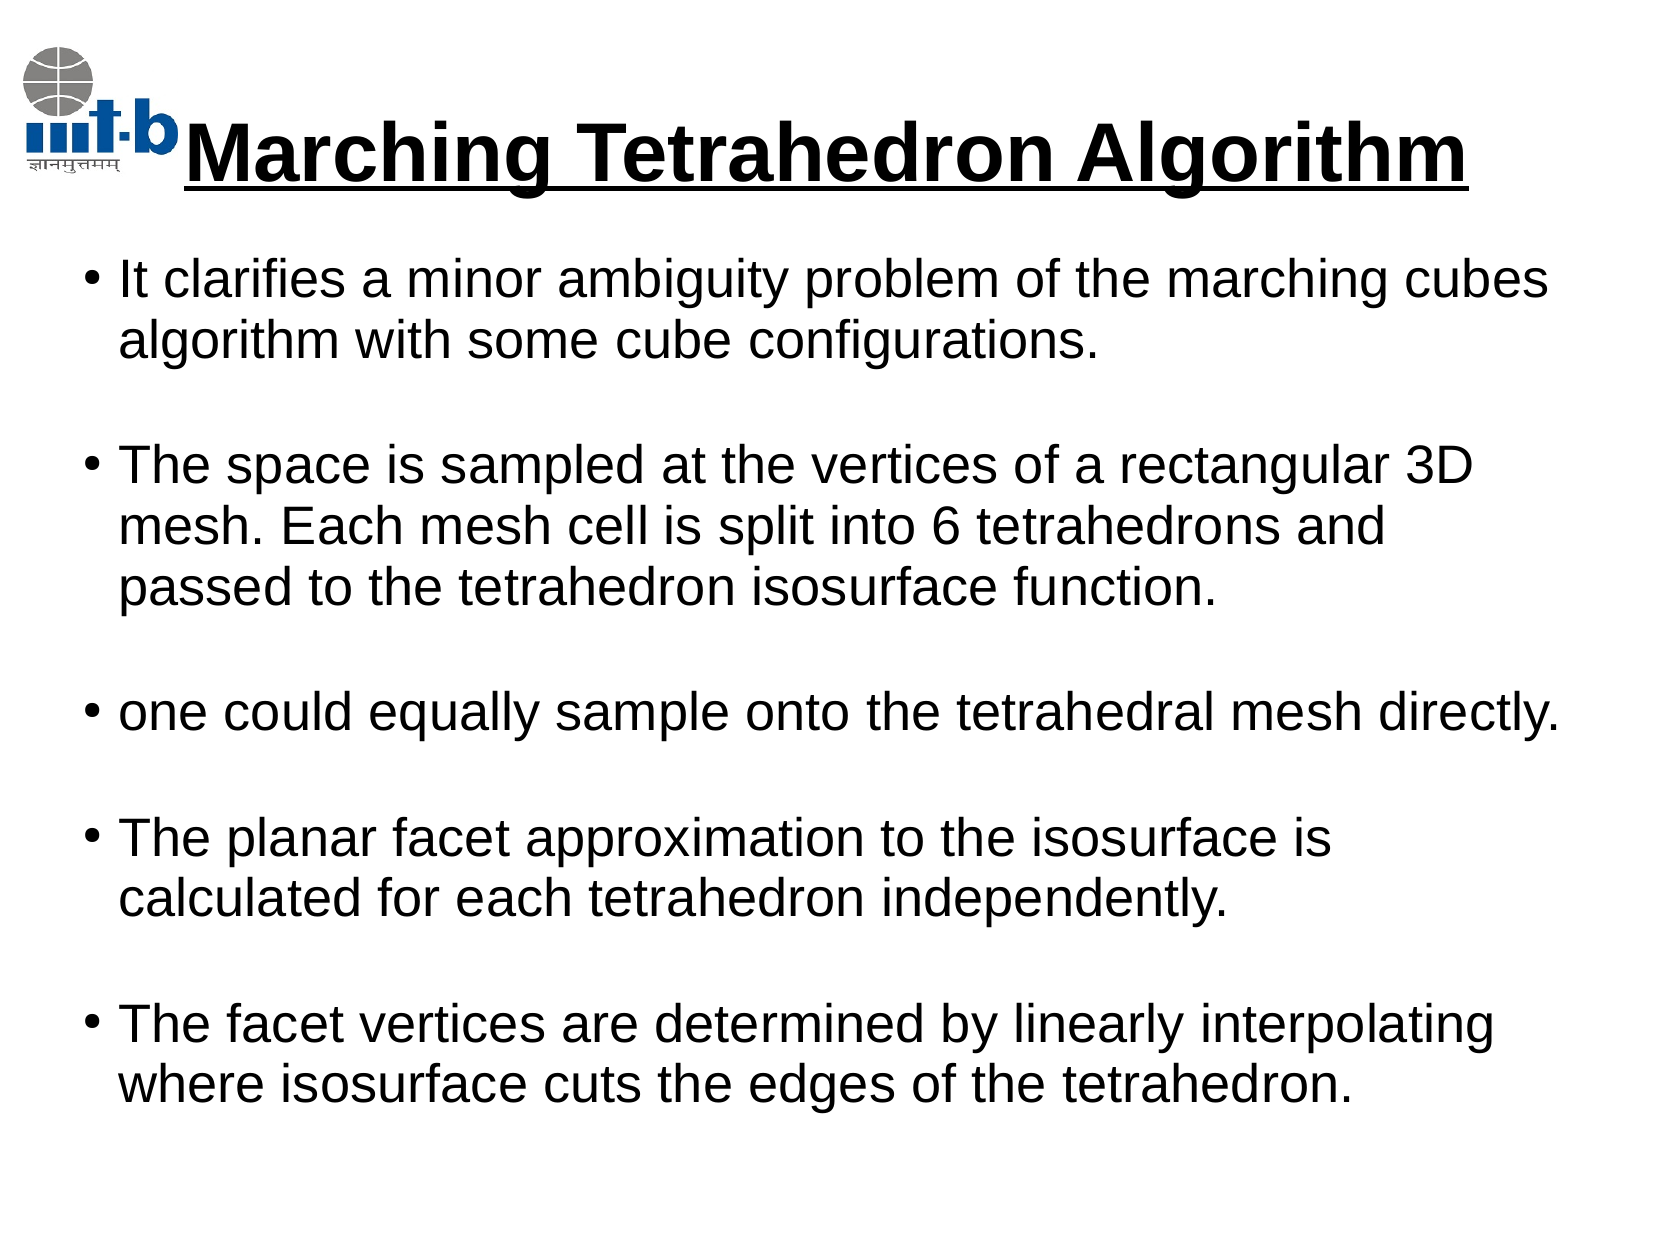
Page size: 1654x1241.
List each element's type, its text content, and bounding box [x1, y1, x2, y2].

subtitle It clarifies a minor ambiguity problem of the marching cubes algorithm with some cube configurations. The space is sampled at the vertices of a rectangular 3D mesh. Each mesh cell is split into 6 tetrahedrons and passed to the tetrahedron isosurface function. one could equally sample onto the tetrahedral mesh directly. The planar facet approximation to the isosurface is calculated for each tetrahedron independently. The facet vertices are determined by linearly interpolating where isosurface cuts the edges of the tetrahedron. [82, 237, 1571, 1200]
title Marching Tetrahedron Algorithm [82, 49, 1571, 237]
picture [23, 35, 178, 189]
